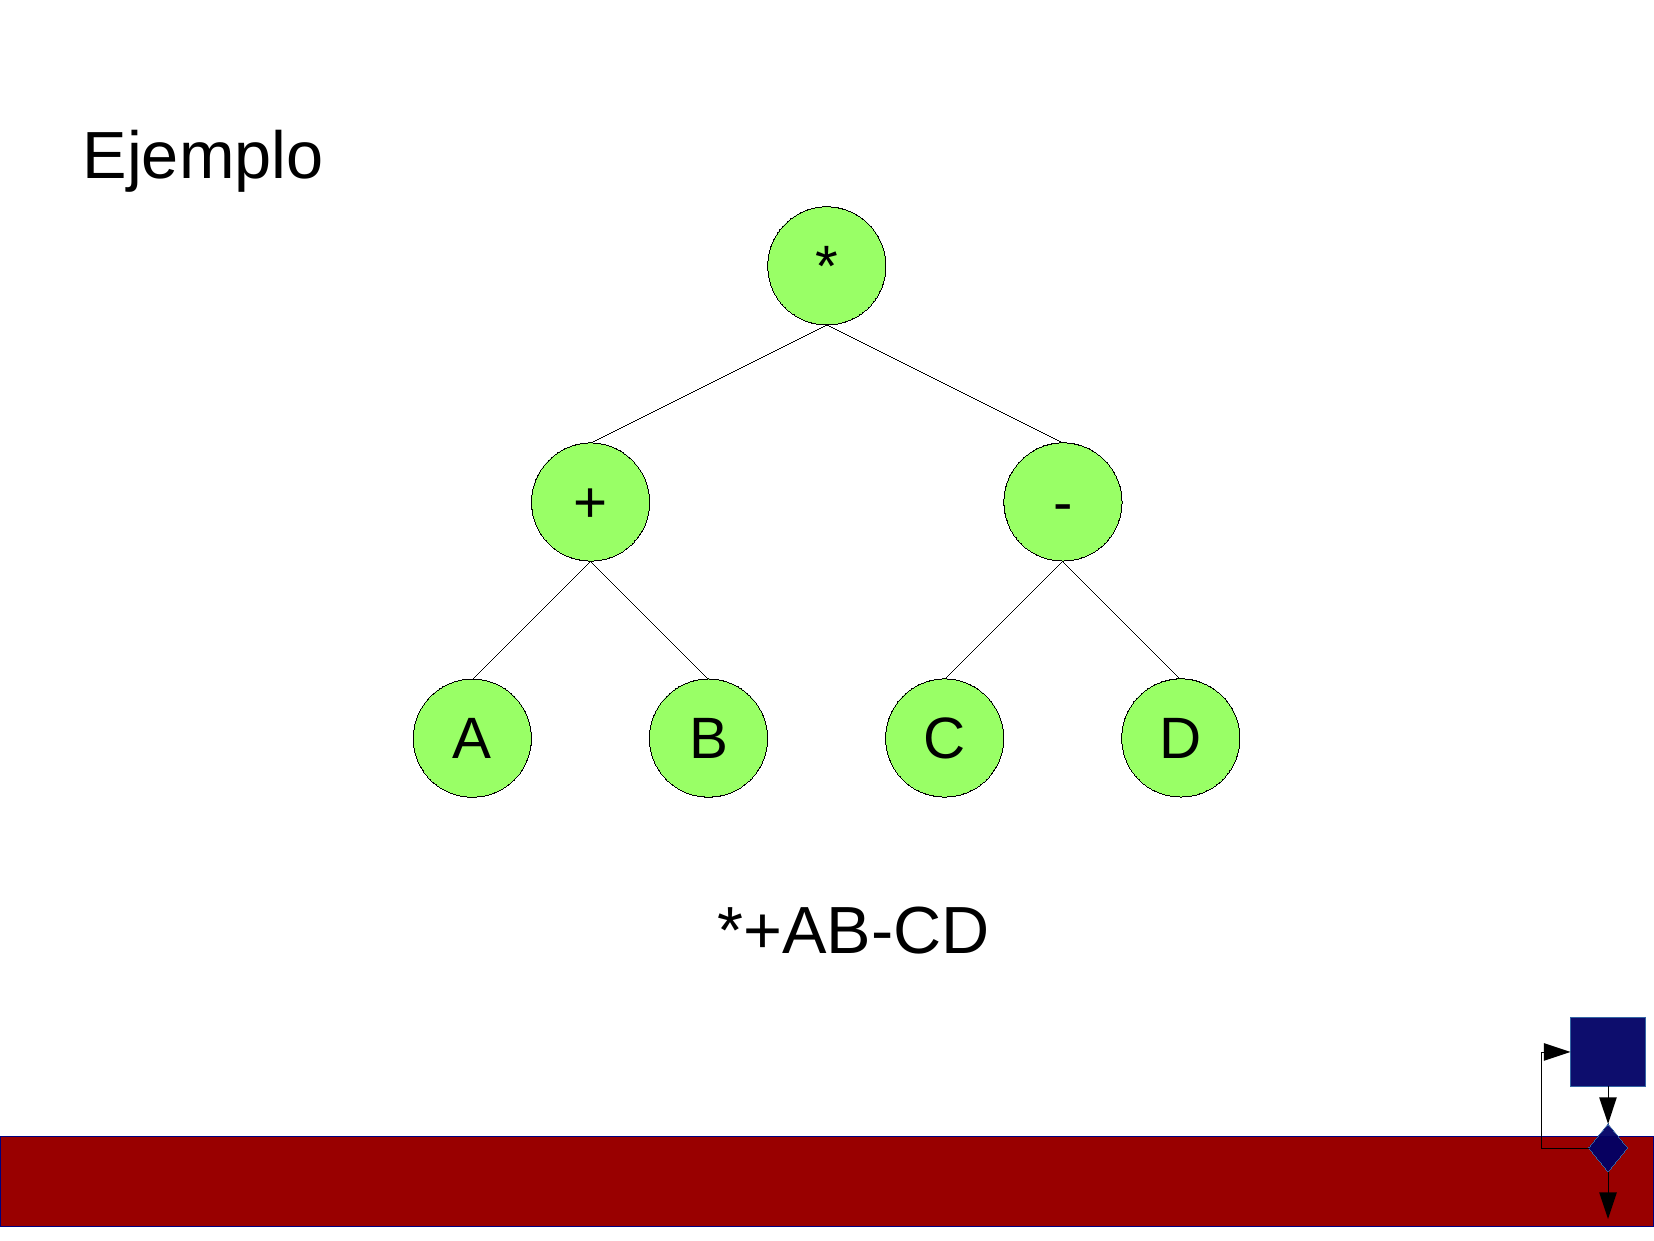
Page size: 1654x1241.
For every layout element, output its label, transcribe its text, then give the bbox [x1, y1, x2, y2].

subtitle Ejemplo [82, 49, 1571, 1010]
text_box [1570, 1017, 1646, 1087]
text_box A [413, 679, 532, 798]
text_box *+AB-CD [702, 870, 1011, 991]
text_box B [649, 678, 768, 798]
text_box C [885, 678, 1004, 798]
text_box D [1121, 678, 1240, 798]
text_box * [767, 206, 886, 325]
text_box + [531, 442, 650, 562]
text_box [0, 1124, 1654, 1227]
text_box - [1003, 442, 1123, 562]
